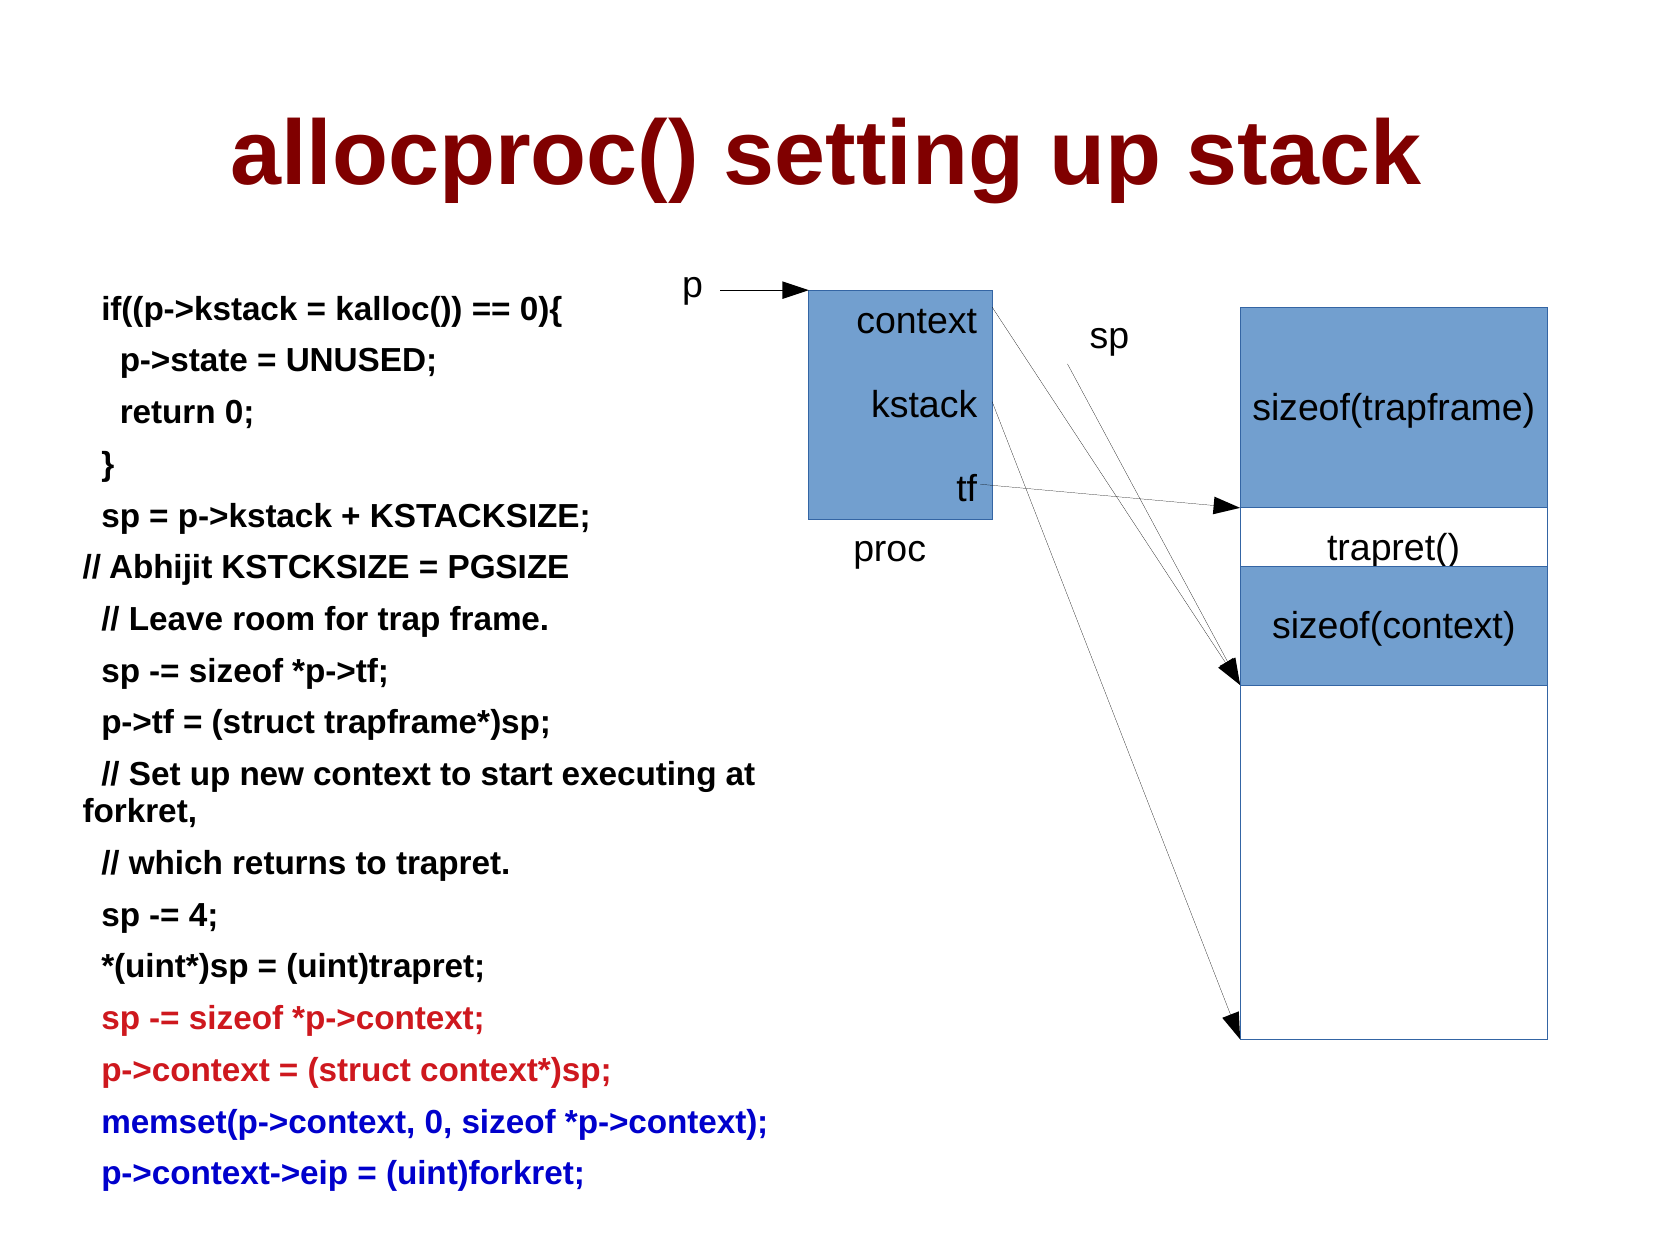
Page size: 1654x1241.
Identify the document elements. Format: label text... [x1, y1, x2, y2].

text_box context kstack tf [808, 290, 993, 520]
text_box p [673, 256, 697, 314]
title allocproc() setting up stack [82, 49, 1571, 257]
text_box sizeof(trapframe) [1240, 307, 1548, 508]
text_box sp [1074, 307, 1158, 364]
text_box trapret() [1240, 508, 1548, 566]
text_box trapret() [1240, 686, 1548, 1040]
text_box proc [838, 519, 993, 577]
text_box sizeof(context) [1240, 566, 1548, 686]
list if((p->kstack = kalloc()) == 0){ p->state = UNUSED; return 0; } sp = p->kstack + KSTACKSIZE; // Abhijit KSTCKSIZE = PGSIZE // Leave room for trap frame. sp -= sizeof *p->tf; p->tf = (struct trapframe*)sp; // Set up new context to start executing at forkret, // which returns to trapret. sp -= 4; *(uint*)sp = (uint)trapret; sp -= sizeof *p->context; p->context = (struct context*)sp; memset(p->context, 0, sizeof *p->context); p->context->eip = (uint)forkret; [82, 290, 809, 1205]
